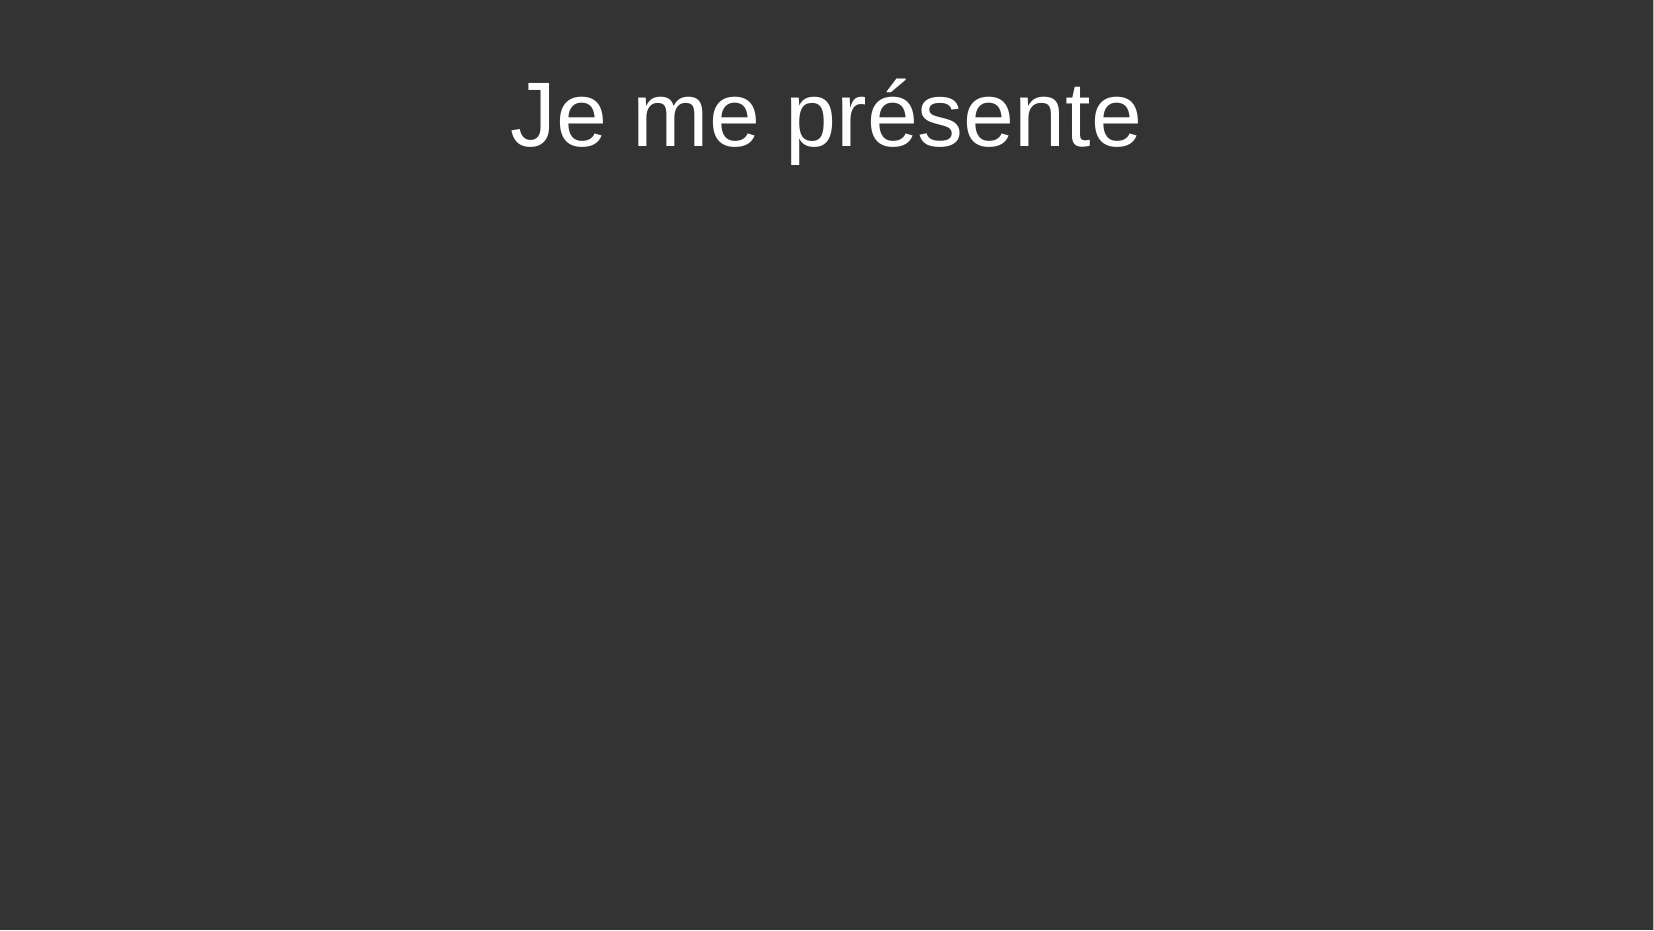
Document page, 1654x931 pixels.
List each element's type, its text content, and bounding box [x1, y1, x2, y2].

title Je me présente [82, 37, 1571, 193]
